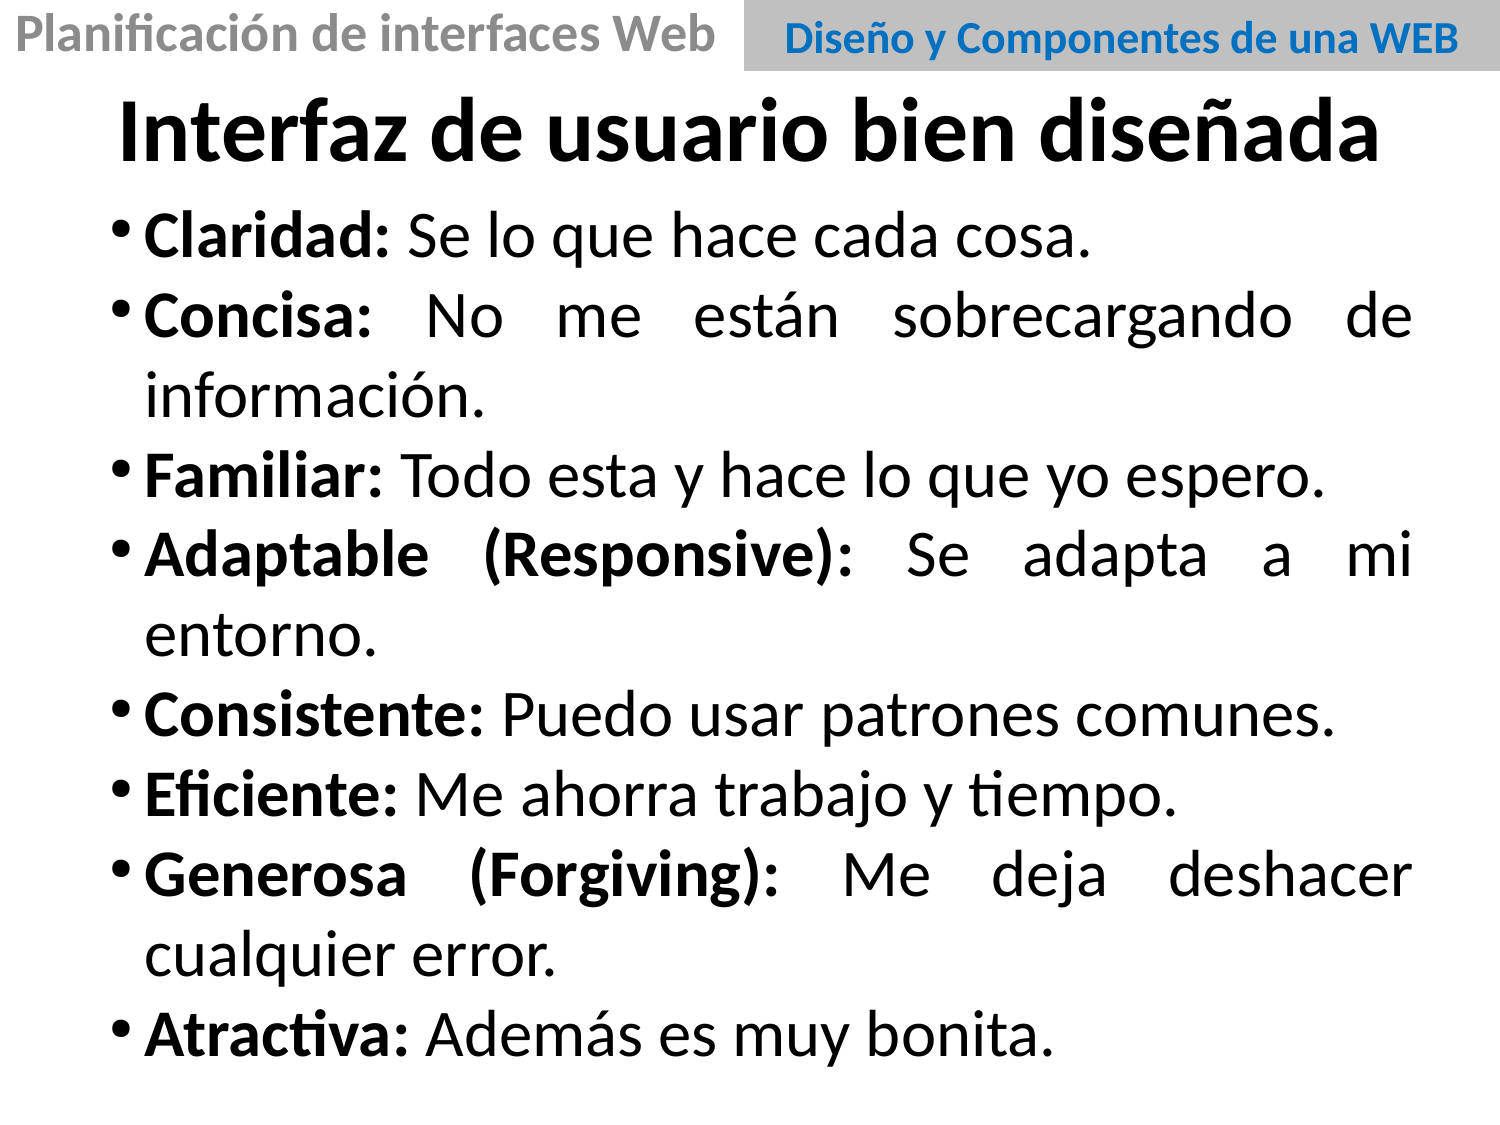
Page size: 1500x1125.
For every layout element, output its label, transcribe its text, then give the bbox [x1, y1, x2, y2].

title Interfaz de usuario bien diseñada [0, 83, 1500, 167]
title Planificación de interfaces Web [0, 0, 744, 60]
text_box Claridad: Se lo que hace cada cosa. Concisa: No me están sobrecargando de información. Familiar: Todo esta y hace lo que yo espero. Adaptable (Responsive): Se adapta a mi entorno. Consistente: Puedo usar patrones comunes. Eficiente: Me ahorra trabajo y tiempo. Generosa (Forgiving): Me deja deshacer cualquier error. Atractiva: Además es muy bonita. [94, 183, 1430, 928]
title Diseño y Componentes de una WEB [744, 0, 1500, 71]
